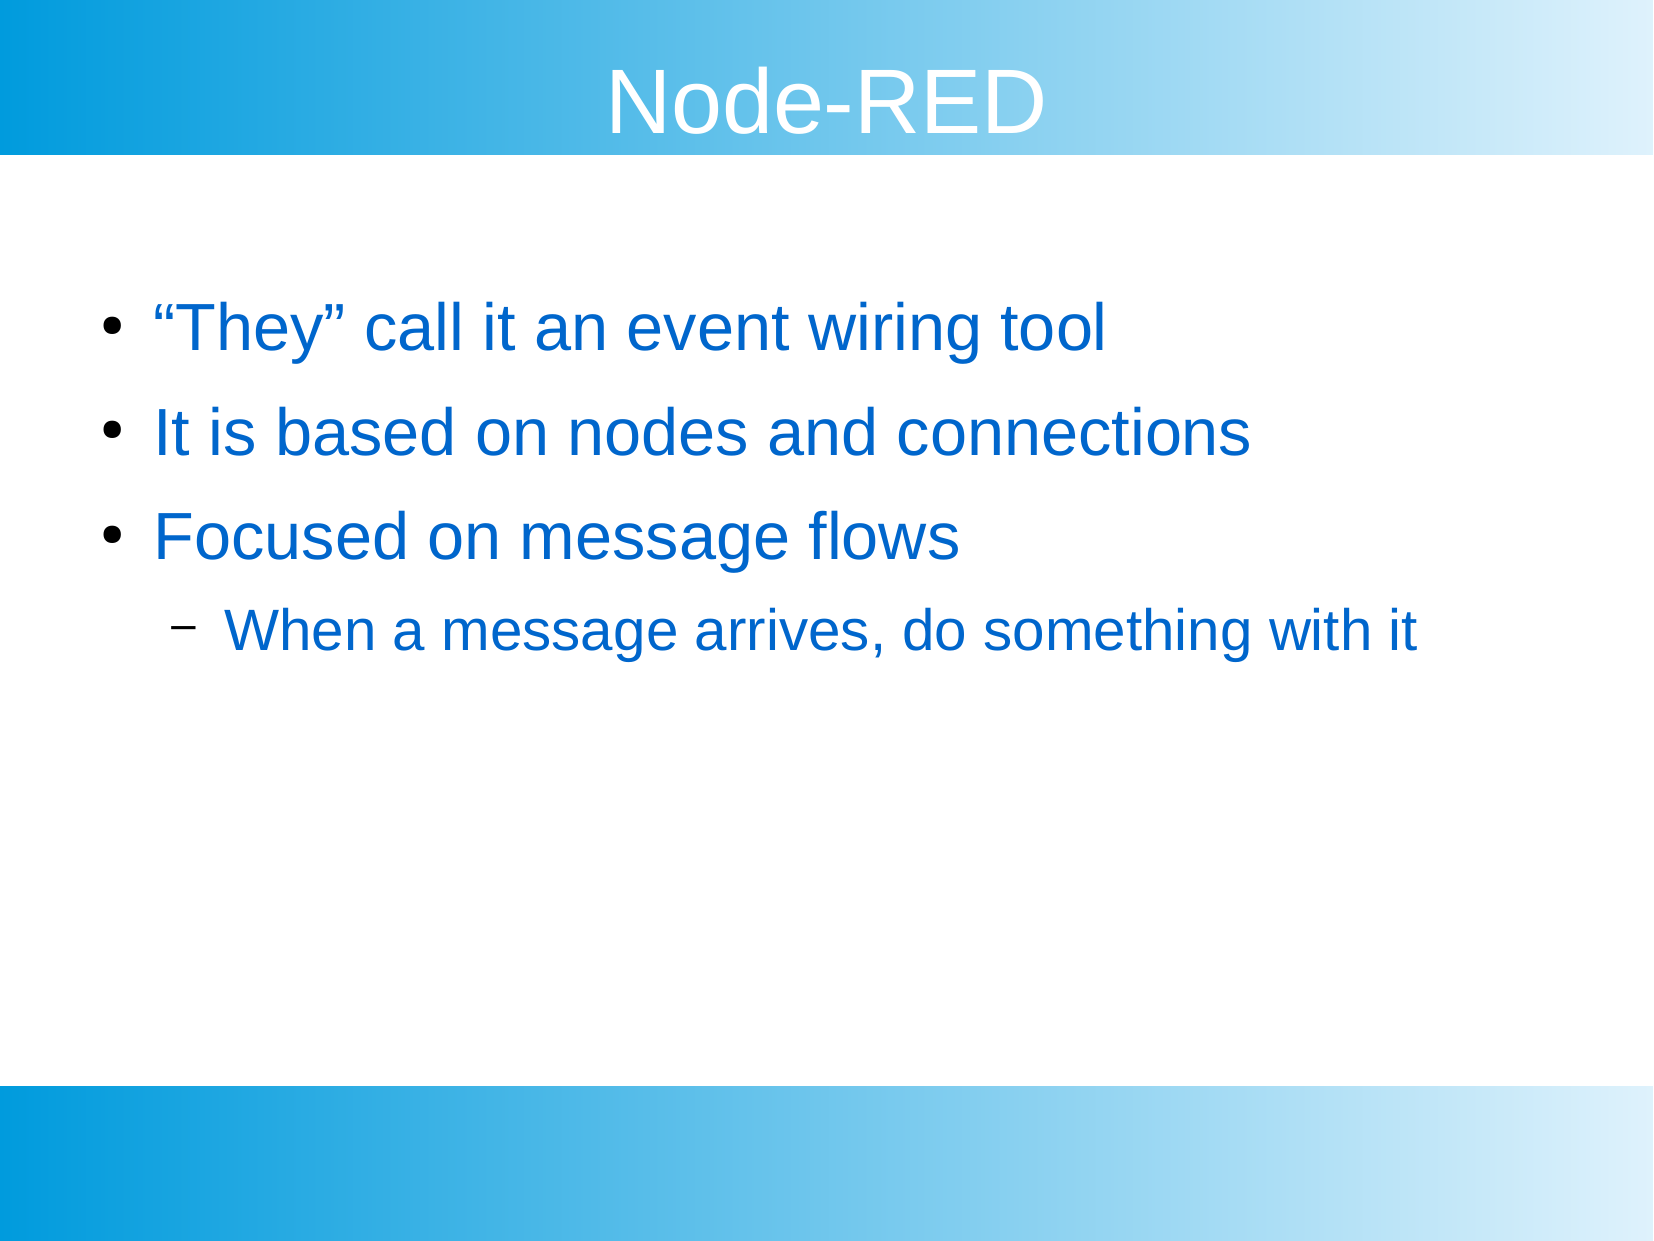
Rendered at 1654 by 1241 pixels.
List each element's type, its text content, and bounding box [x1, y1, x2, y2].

title Node-RED [82, 49, 1571, 155]
list “They” call it an event wiring tool It is based on nodes and connections Focused on message flows When a message arrives, do something with it [82, 290, 1571, 1010]
